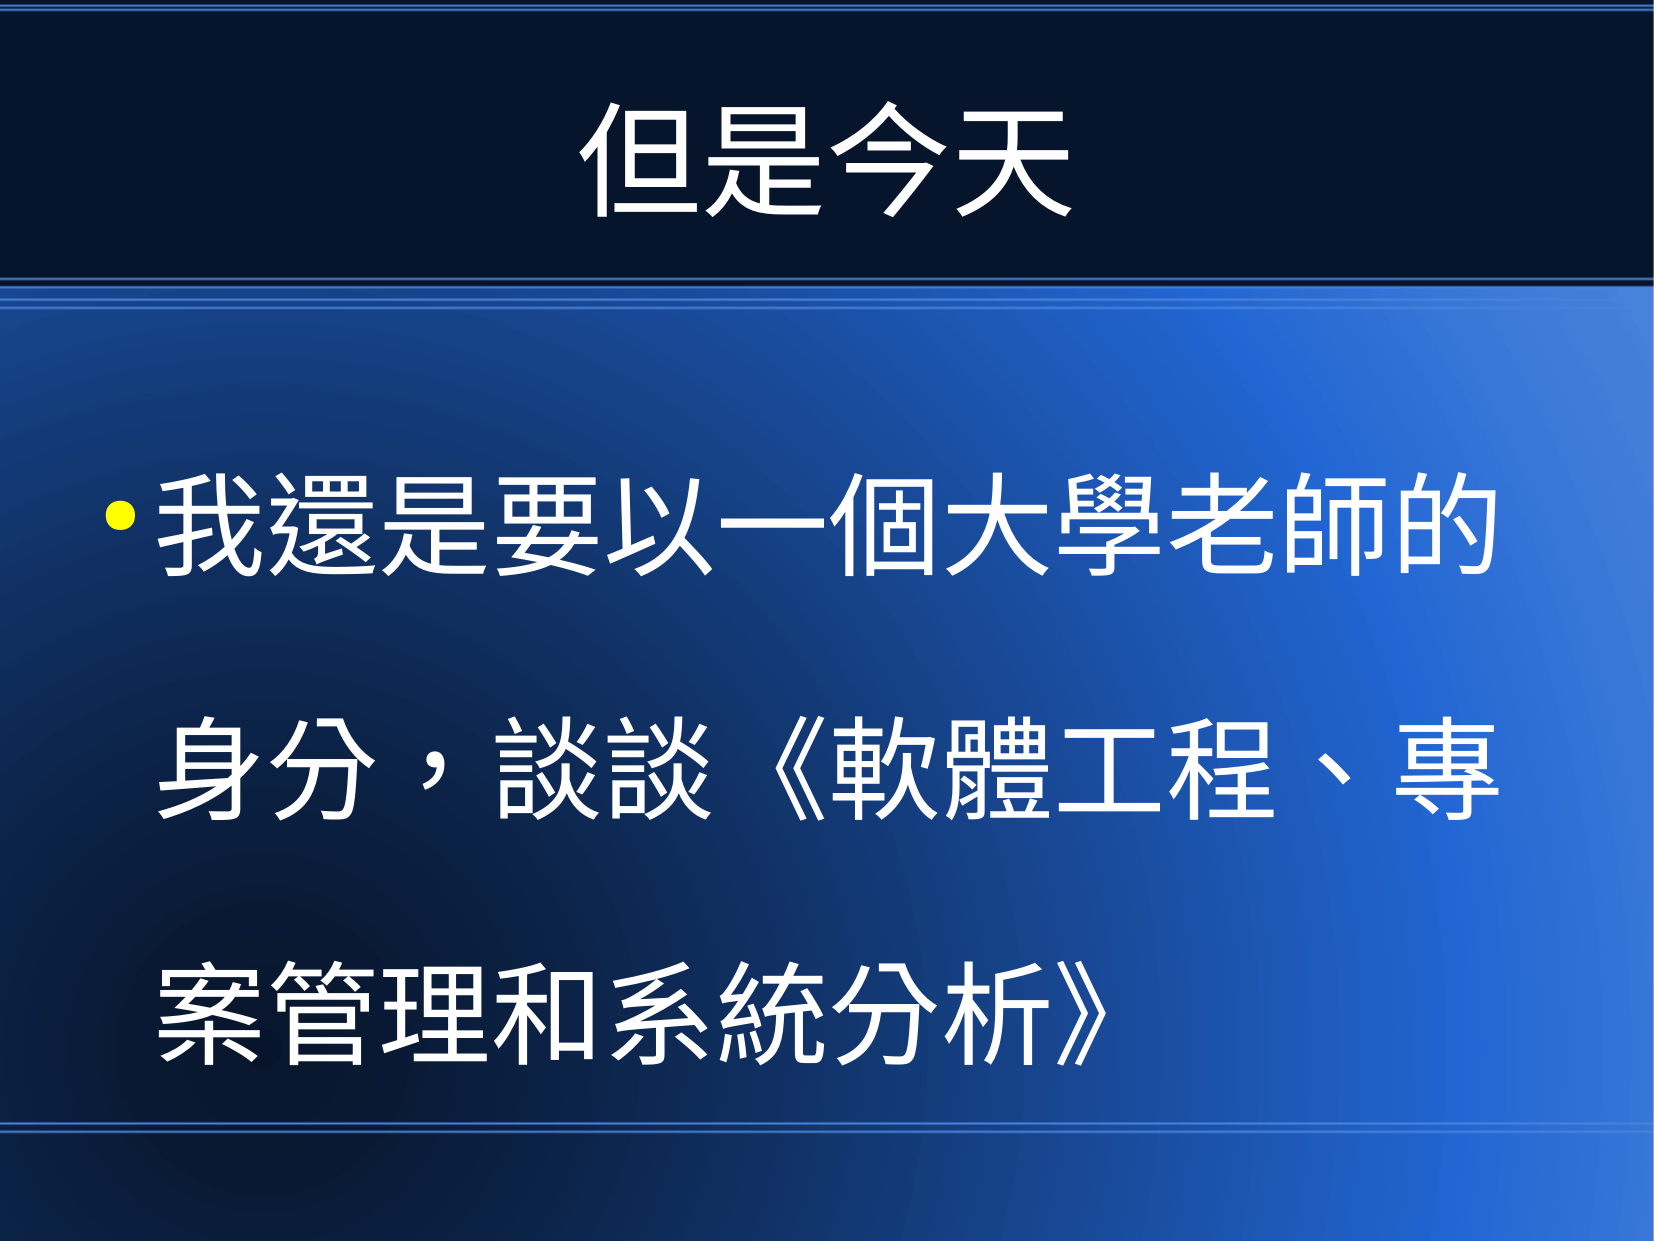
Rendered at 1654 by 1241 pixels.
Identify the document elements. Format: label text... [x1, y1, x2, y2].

picture [0, 0, 1654, 1241]
title 但是今天 [82, 49, 1571, 257]
list 我還是要以一個大學老師的身分，談談《軟體工程、專案管理和系統分析》 [82, 355, 1571, 1241]
